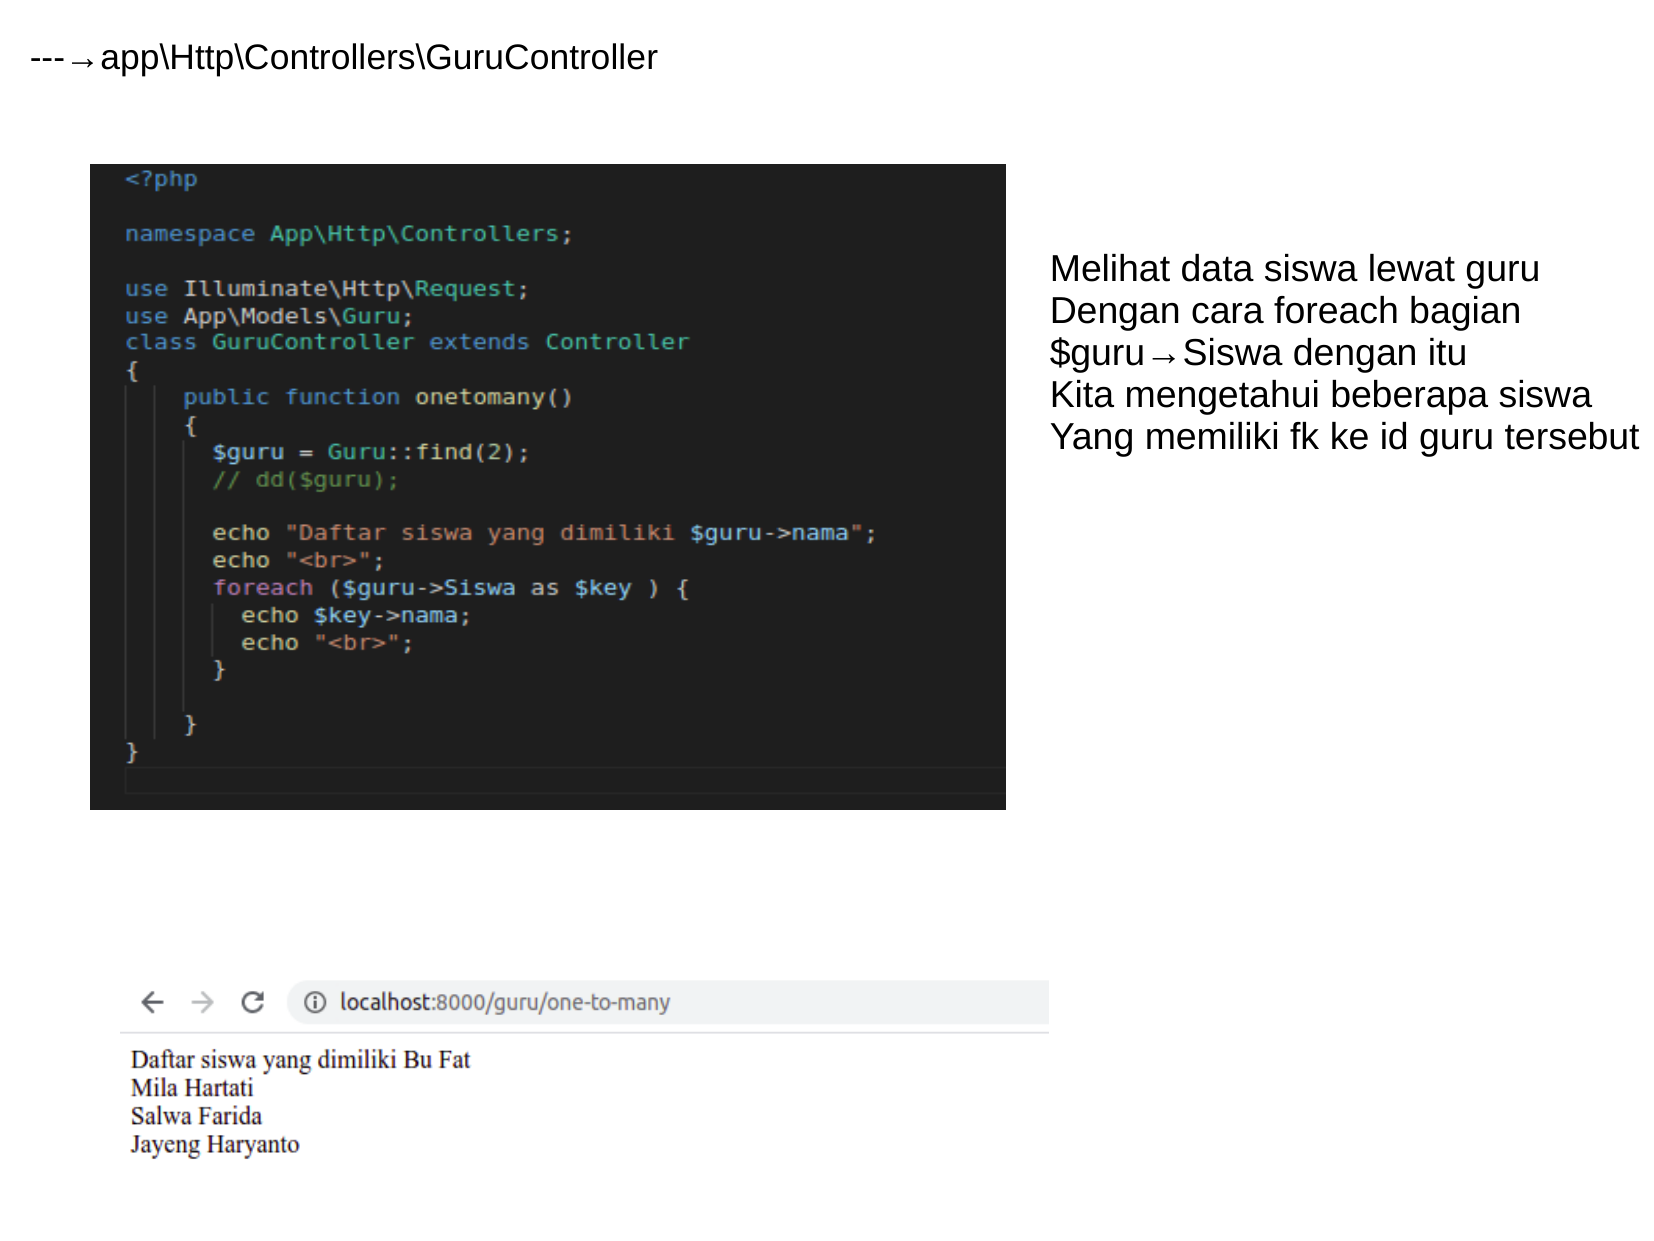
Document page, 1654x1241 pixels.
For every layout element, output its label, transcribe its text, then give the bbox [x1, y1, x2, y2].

picture [120, 979, 1049, 1171]
text_box ---→app\Http\Controllers\GuruController [15, 30, 674, 85]
text_box Melihat data siswa lewat guru Dengan cara foreach bagian $guru→Siswa dengan itu Kita mengetahui beberapa siswa Yang memiliki fk ke id guru tersebut [1035, 240, 1654, 465]
picture [90, 164, 1006, 811]
